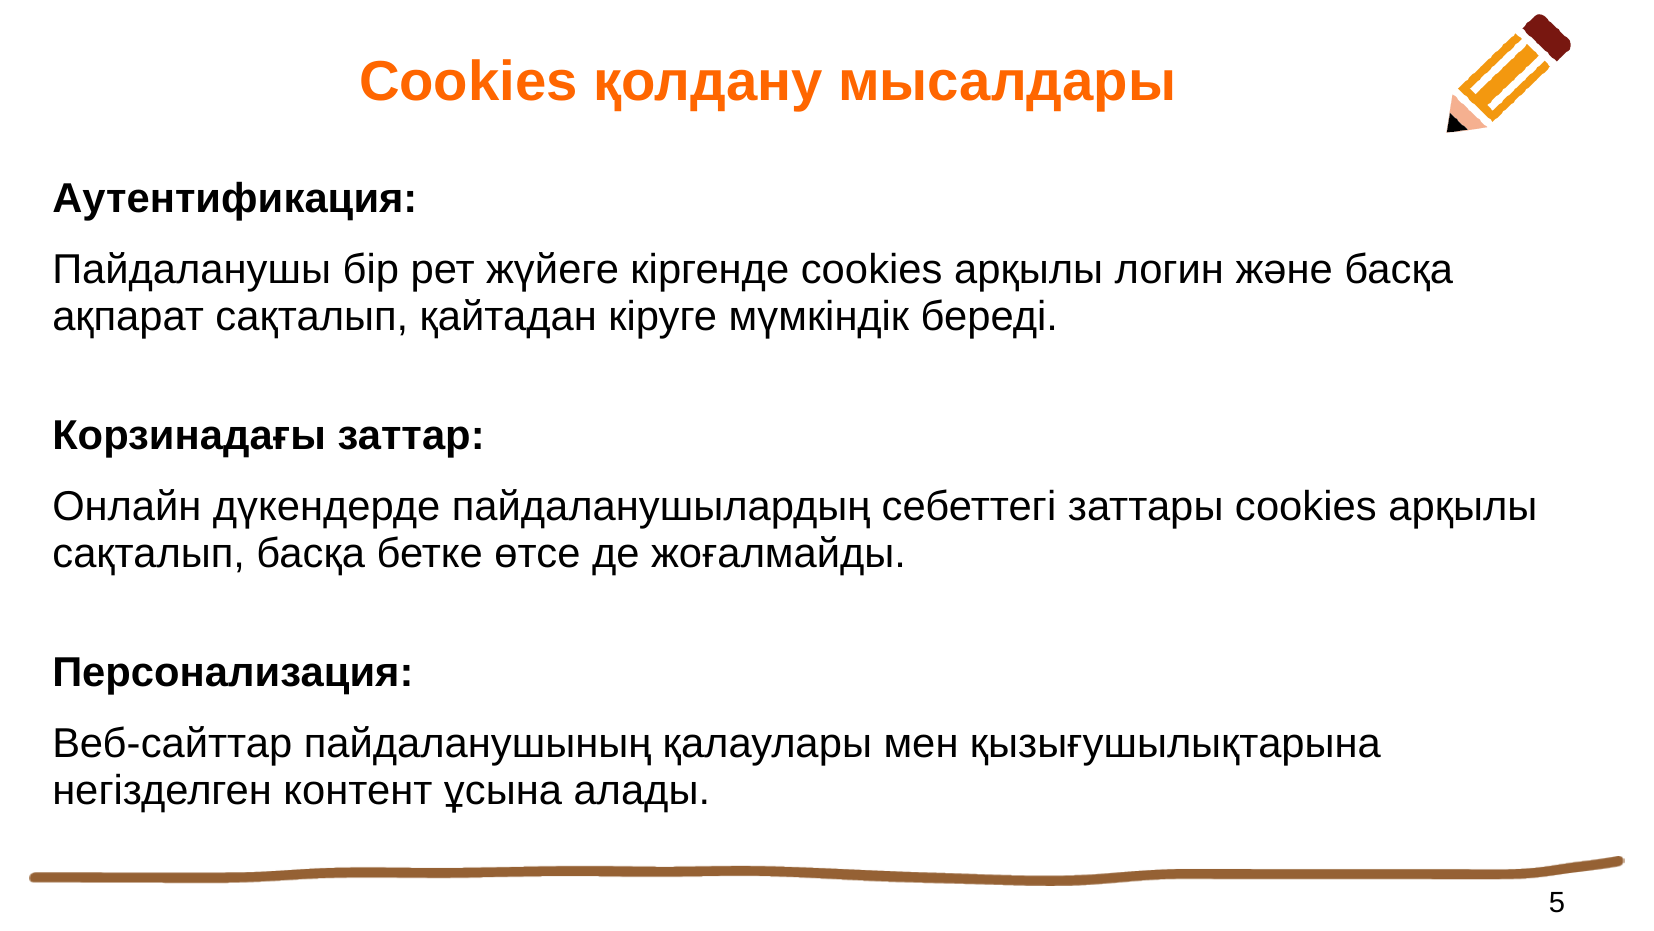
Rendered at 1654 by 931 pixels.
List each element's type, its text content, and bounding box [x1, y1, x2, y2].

picture [1446, 14, 1571, 133]
title Cookies қолдану мысалдары [88, 29, 1447, 133]
text_box Аутентификация: Пайдаланушы бір рет жүйеге кіргенде cookies арқылы логин және басқа ақпарат сақталып, қайтадан кіруге мүмкіндік береді. Корзинадағы заттар: Онлайн дүкендерде пайдаланушылардың себеттегі заттары cookies арқылы сақталып, басқа бетке өтсе де жоғалмайды. Персонализация: Веб-сайттар пайдаланушының қалаулары мен қызығушылықтарына негізделген контент ұсына алады. [37, 167, 1613, 805]
picture [29, 856, 1625, 886]
